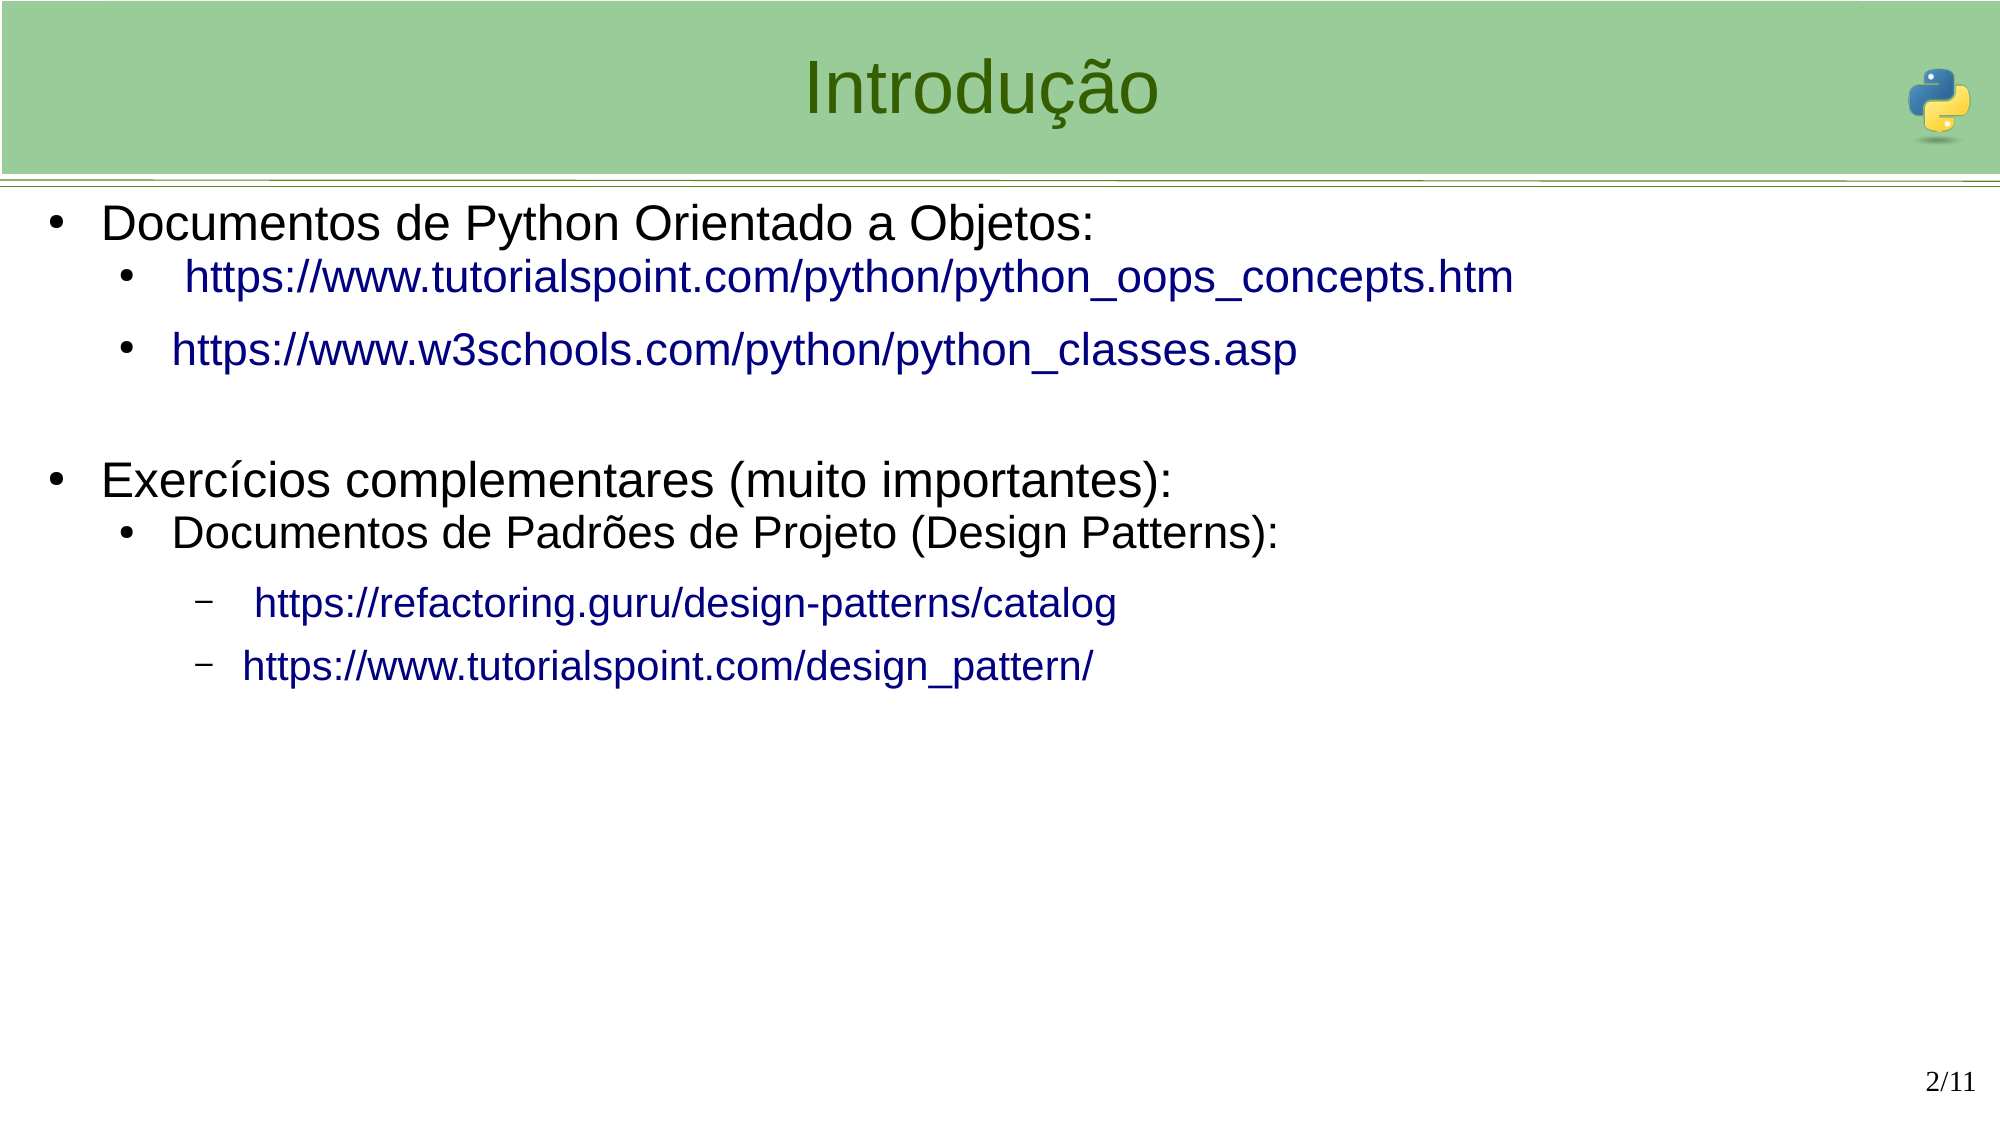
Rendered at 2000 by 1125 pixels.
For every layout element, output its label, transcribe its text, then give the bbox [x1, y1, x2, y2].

list Documentos de Python Orientado a Objetos: https://www.tutorialspoint.com/python/python_oops_concepts.htm https://www.w3schools.com/python/python_classes.asp Exercícios complementares (muito importantes): Documentos de Padrões de Projeto (Design Patterns): https://refactoring.guru/design-patterns/catalog https://www.tutorialspoint.com/design_pattern/ [30, 195, 1966, 856]
picture [1901, 59, 1979, 148]
title Introdução [105, 0, 1861, 174]
